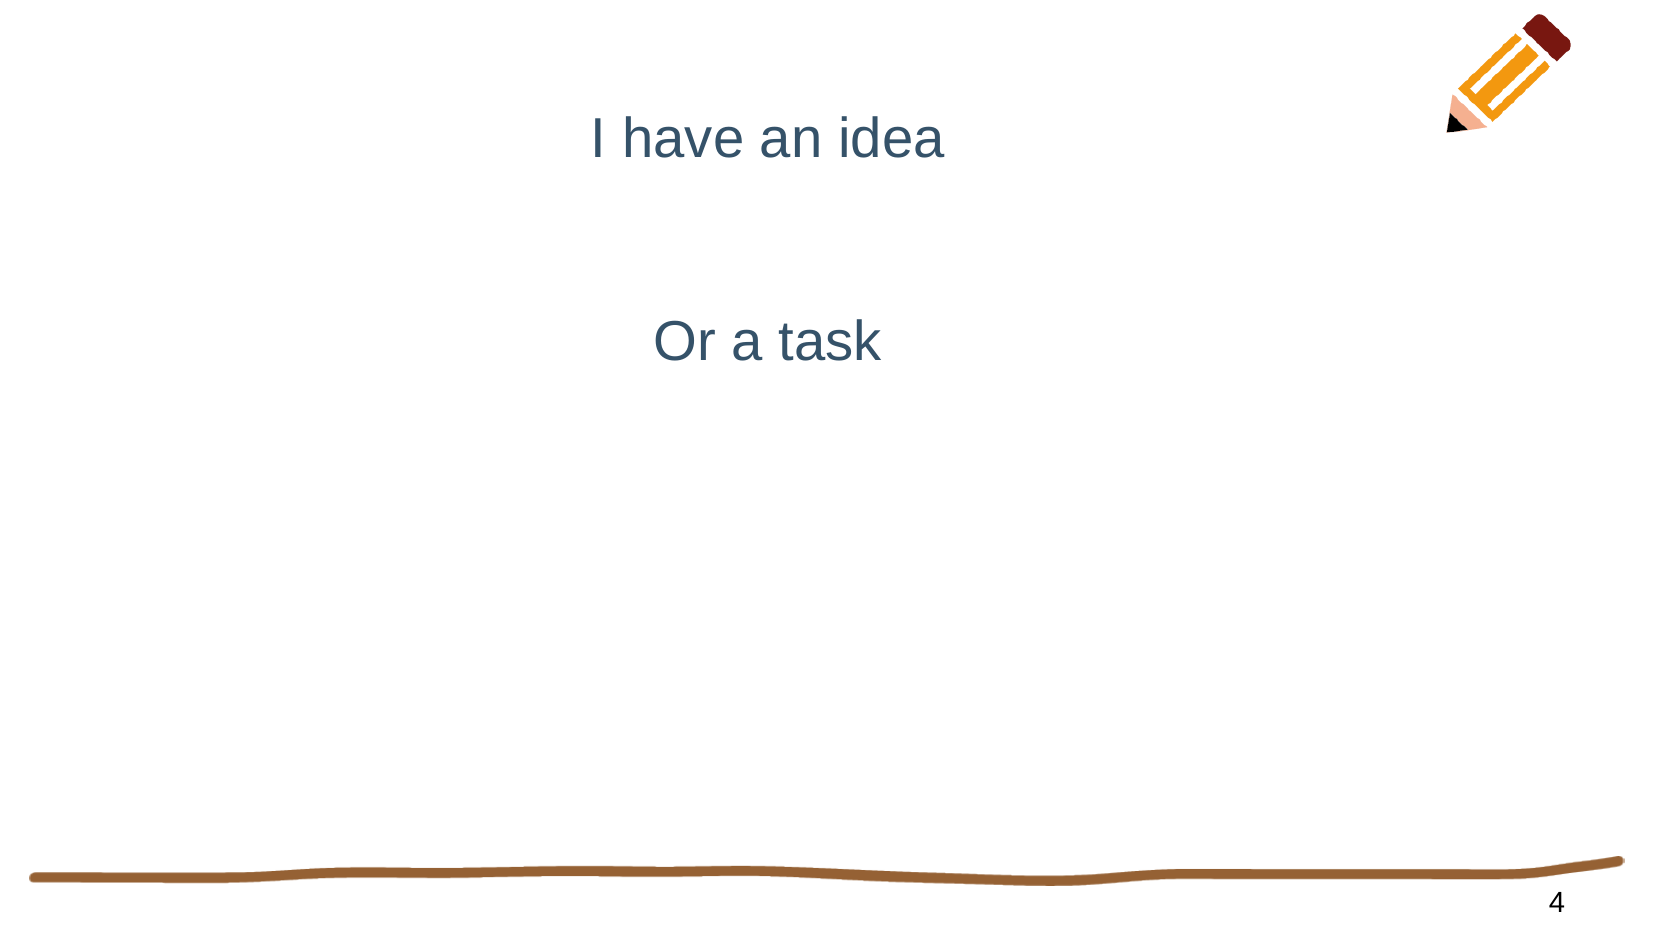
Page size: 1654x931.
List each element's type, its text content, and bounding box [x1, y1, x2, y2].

picture [29, 856, 1625, 886]
title I have an idea Or a task [88, 29, 1447, 562]
picture [1446, 14, 1571, 133]
